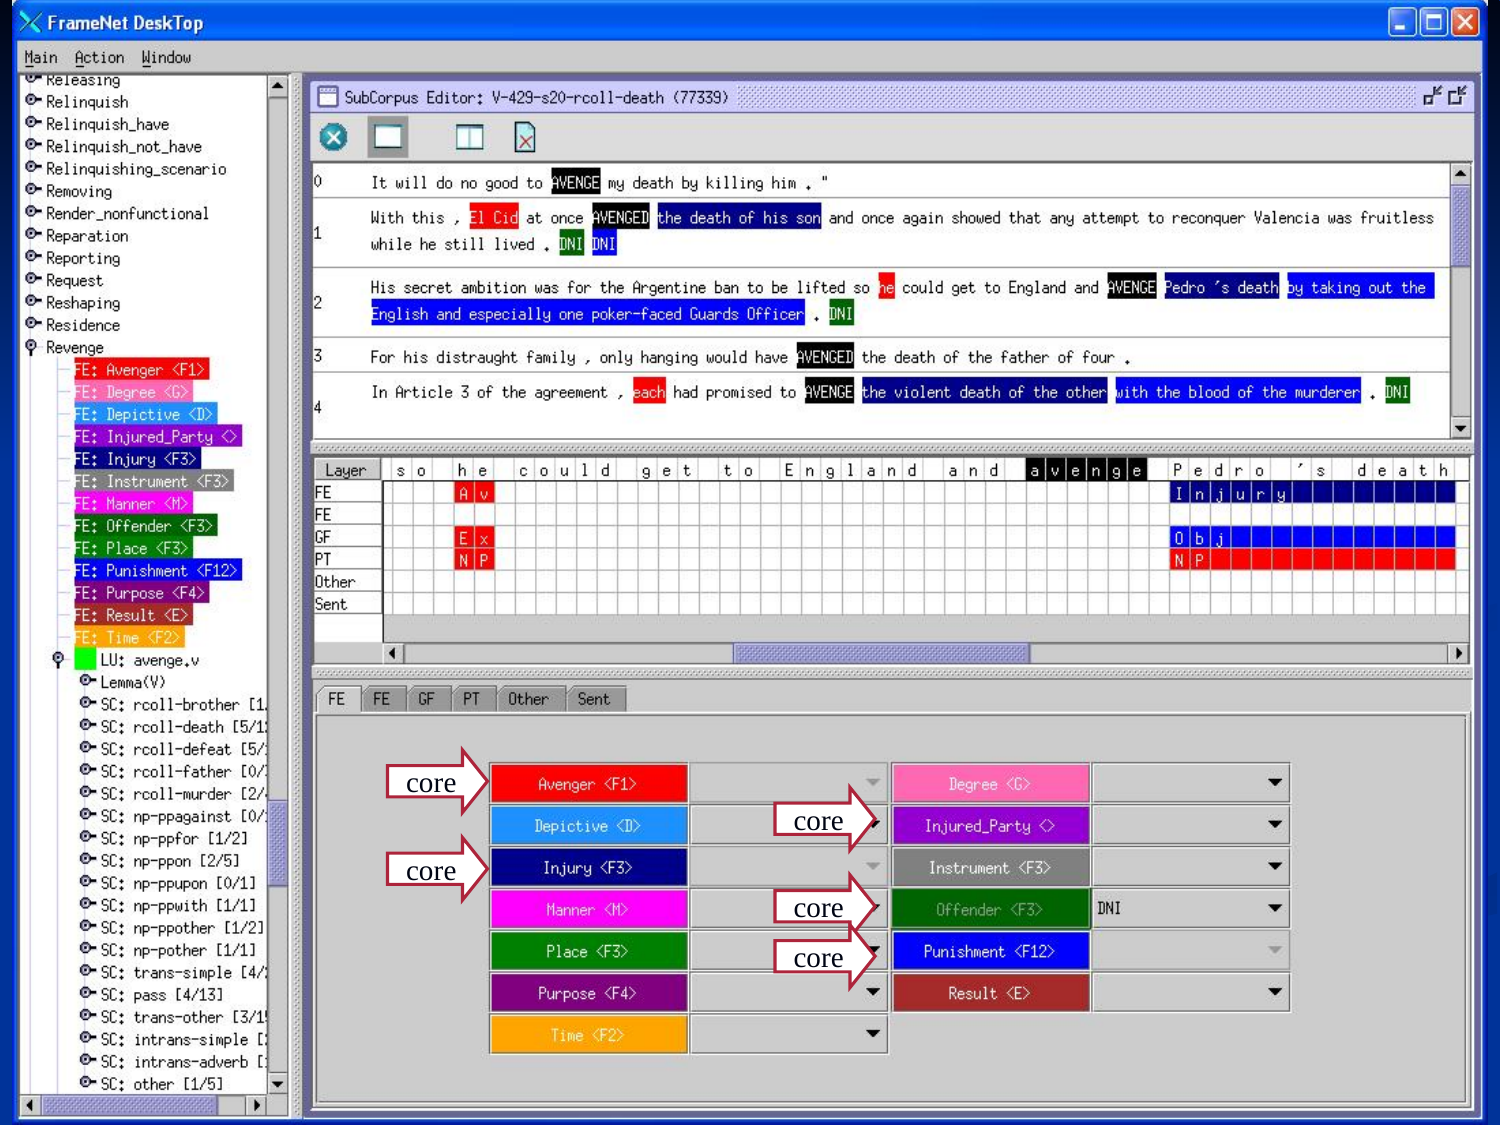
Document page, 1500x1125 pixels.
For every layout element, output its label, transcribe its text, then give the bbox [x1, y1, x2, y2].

text_box core [387, 837, 488, 901]
text_box core [774, 875, 876, 931]
text_box core [774, 787, 876, 851]
text_box core [774, 924, 876, 988]
text_box core [387, 750, 488, 813]
picture [12, 0, 1488, 1125]
